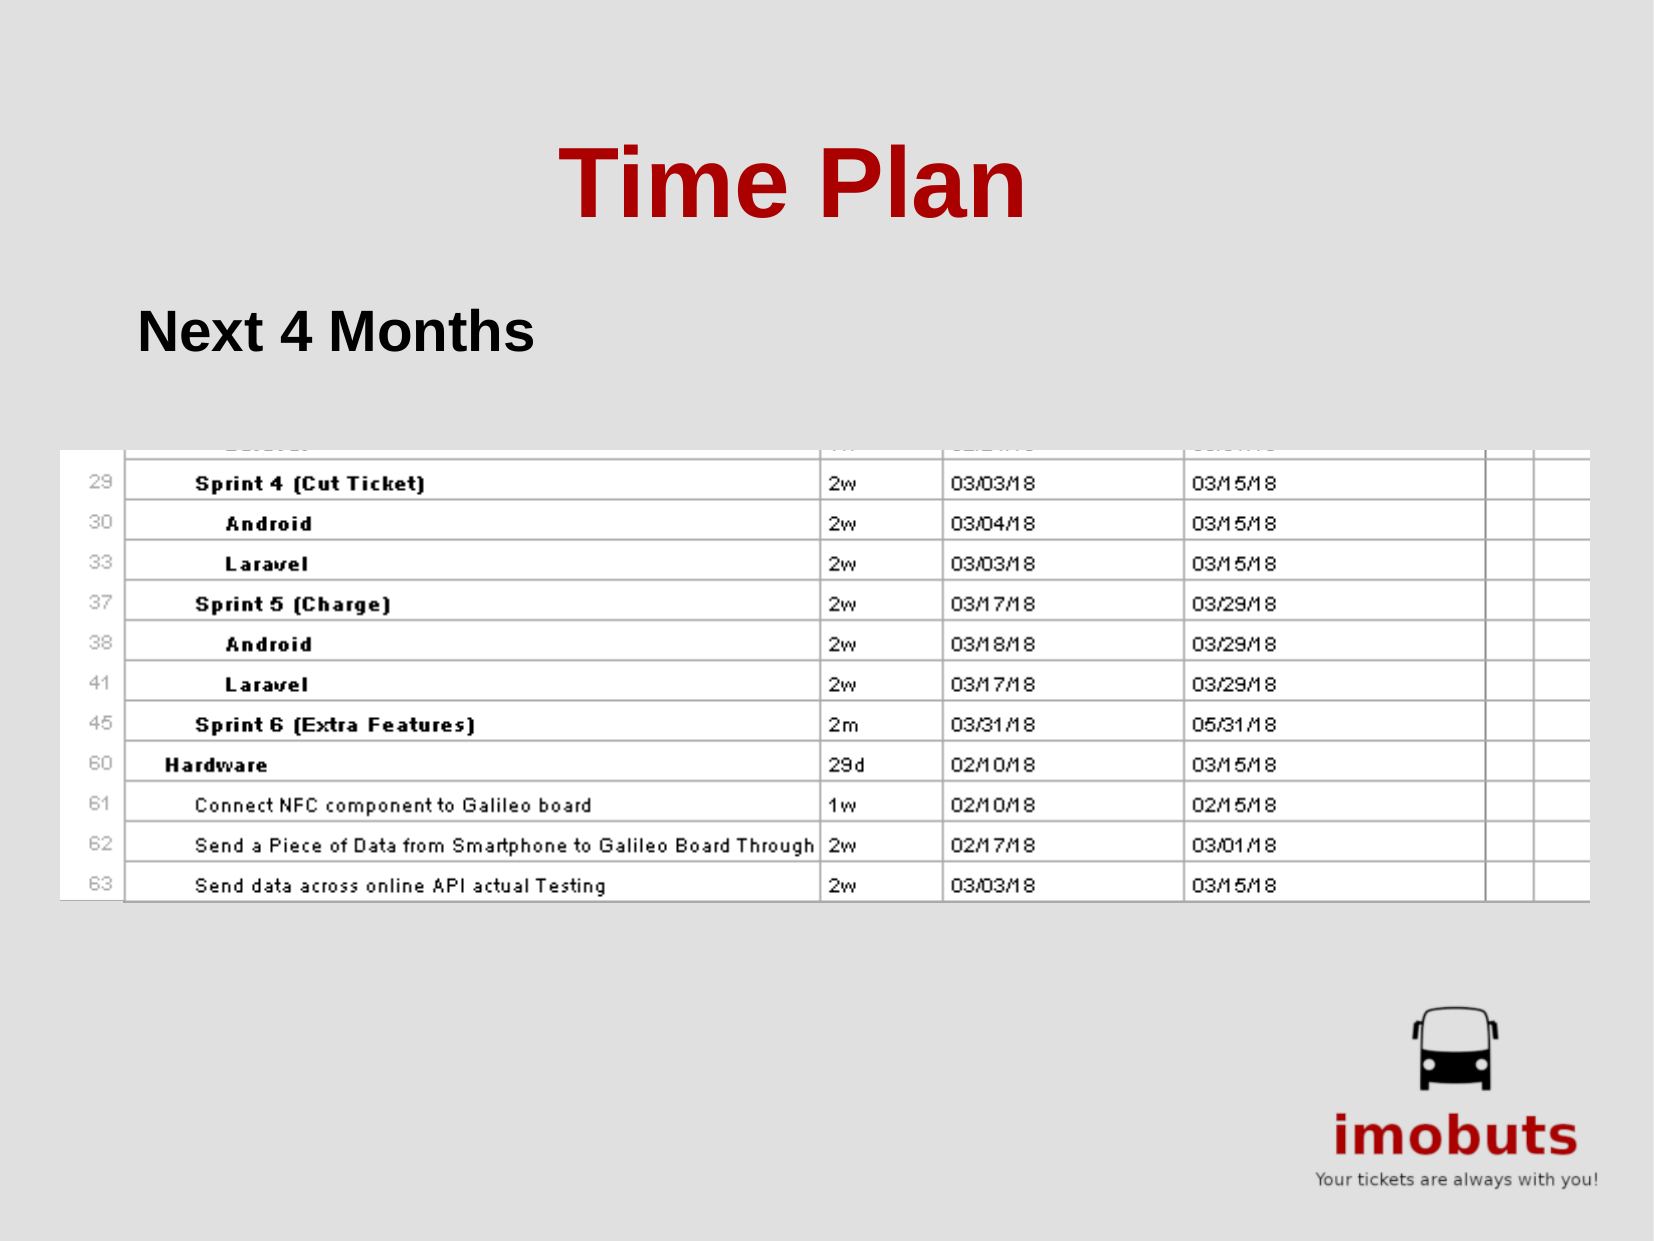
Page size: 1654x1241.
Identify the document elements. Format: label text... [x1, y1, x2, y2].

picture [0, 0, 1654, 1241]
text_box Next 4 Months [122, 290, 903, 371]
text_box Time Plan [140, 120, 1514, 247]
